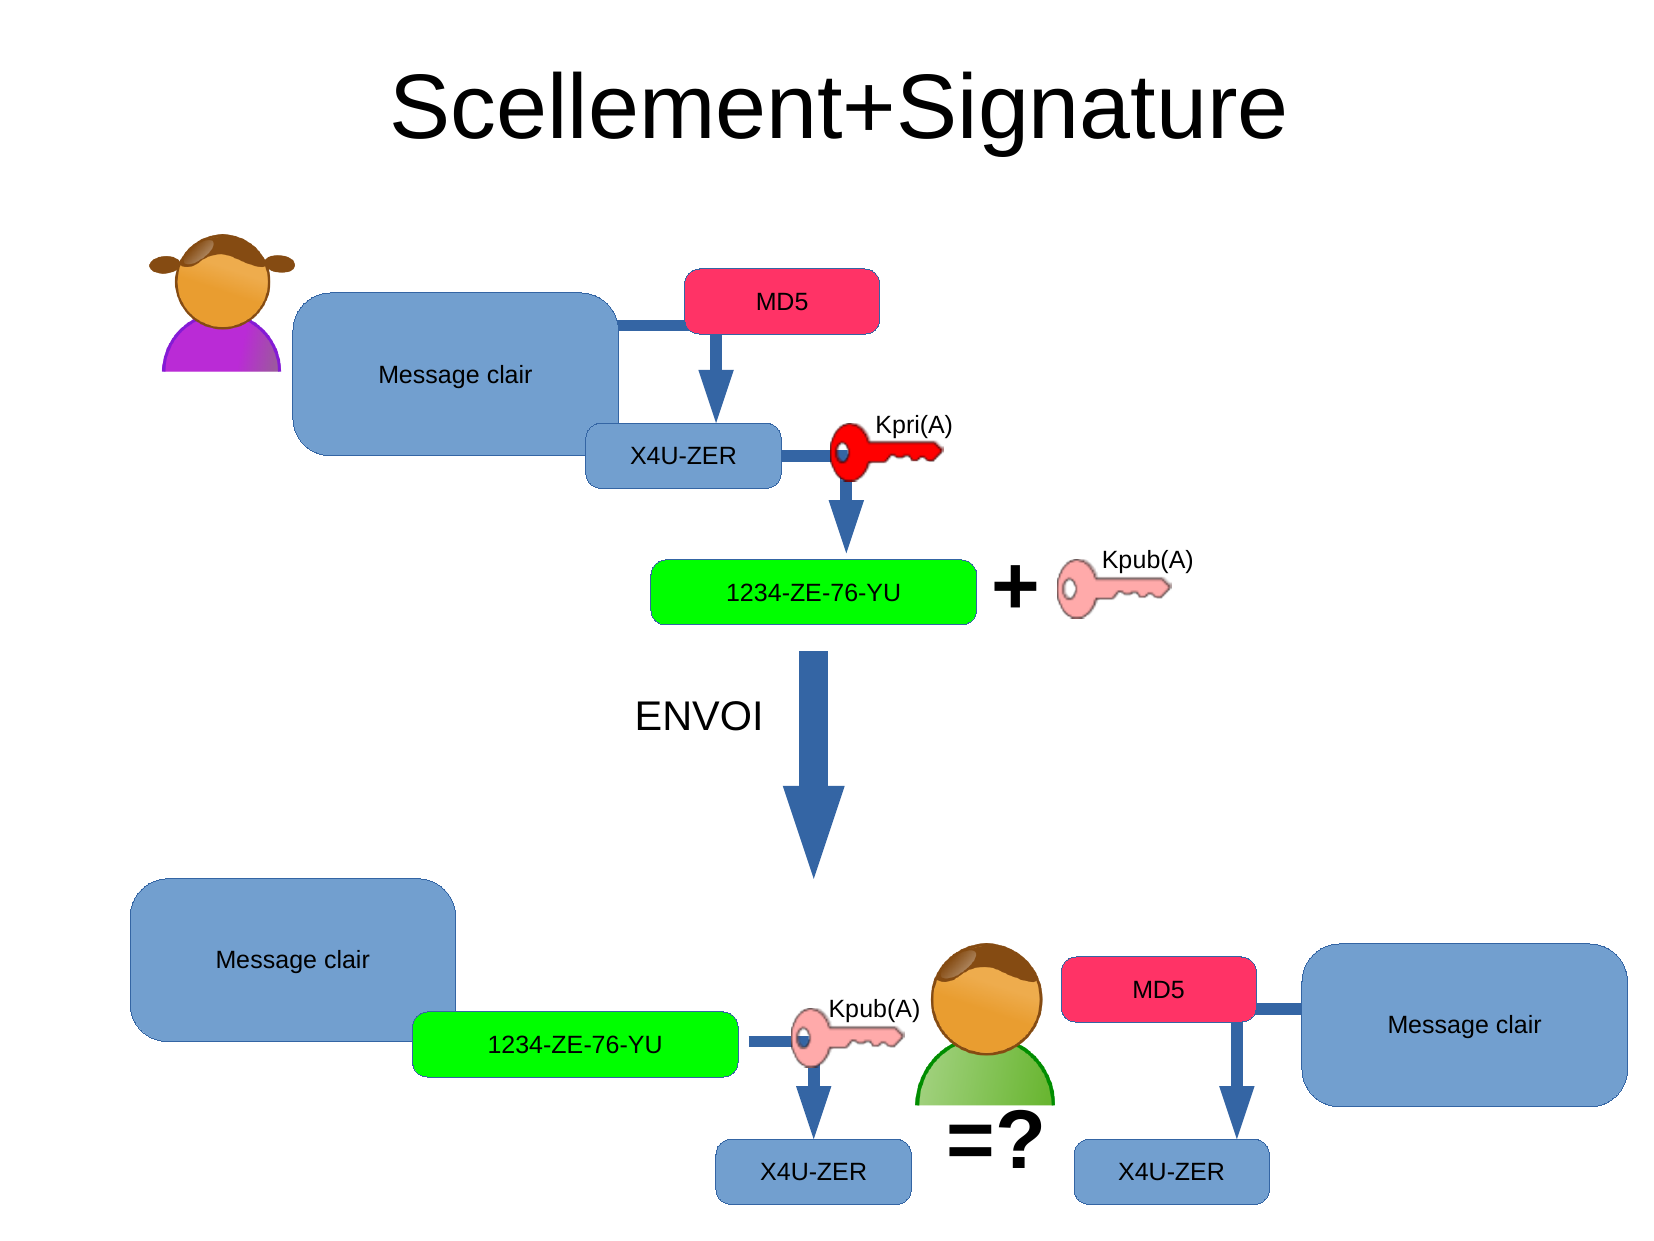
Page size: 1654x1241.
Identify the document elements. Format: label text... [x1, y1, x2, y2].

text_box Message clair [130, 878, 456, 1042]
text_box Message clair [292, 292, 619, 456]
text_box Kpri(A) [860, 403, 980, 451]
picture [830, 423, 944, 482]
picture [149, 234, 295, 373]
text_box X4U-ZER [715, 1139, 912, 1205]
picture [915, 943, 1055, 1107]
picture [791, 1008, 905, 1068]
picture [1063, 559, 1172, 619]
text_box 1234-ZE-76-YU [412, 1011, 739, 1078]
text_box X4U-ZER [1075, 1139, 1270, 1205]
text_box MD5 [684, 268, 880, 335]
text_box Message clair [1301, 943, 1628, 1107]
title Scellement+Signature [247, 32, 1433, 181]
text_box MD5 [1061, 956, 1257, 1023]
text_box X4U-ZER [585, 423, 782, 489]
text_box ENVOI [619, 685, 782, 749]
text_box Kpub(A) [813, 987, 948, 1035]
text_box 1234-ZE-76-YU [650, 559, 976, 625]
text_box Kpub(A) [1087, 538, 1221, 586]
text_box =? [932, 1085, 1075, 1205]
text_box + [976, 532, 1063, 652]
